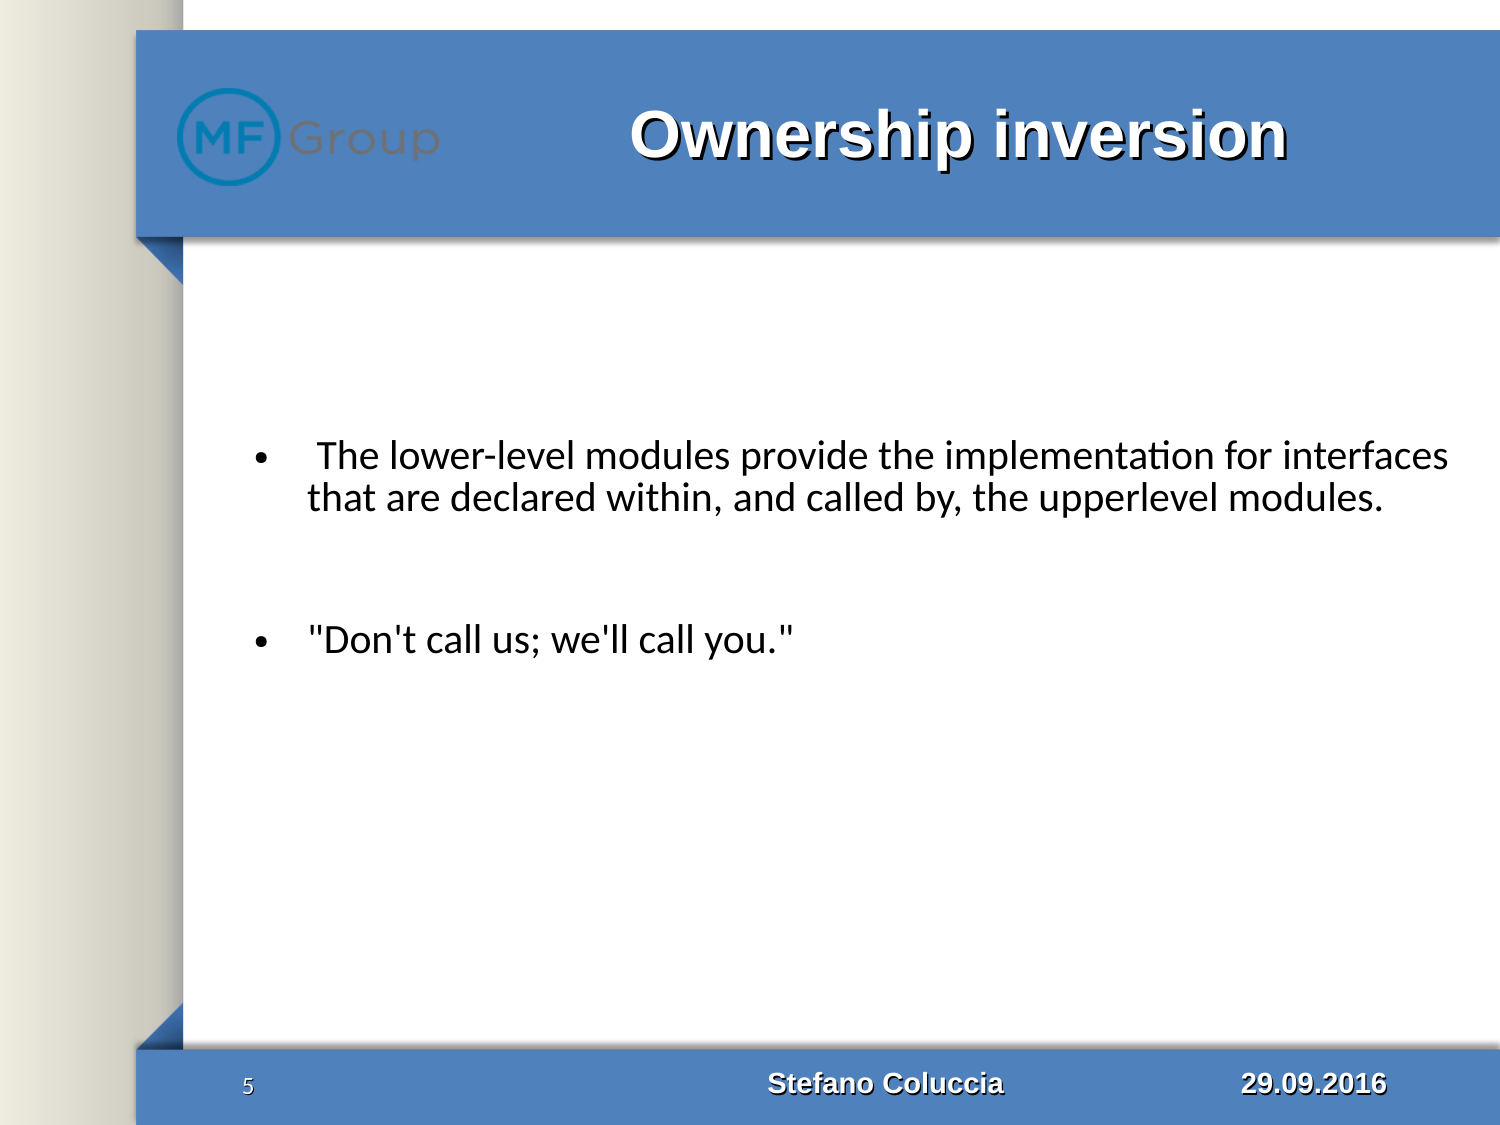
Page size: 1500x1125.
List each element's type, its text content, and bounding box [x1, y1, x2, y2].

title Stefano Coluccia [738, 1062, 1034, 1105]
list The lower-level modules provide the implementation for interfaces that are declared within, and called by, the upperlevel modules. "Don't call us; we'll call you." [236, 261, 1453, 975]
picture [0, 0, 1500, 1125]
title Ownership inversion [472, 57, 1447, 211]
title 29.09.2016 [1151, 1062, 1477, 1105]
